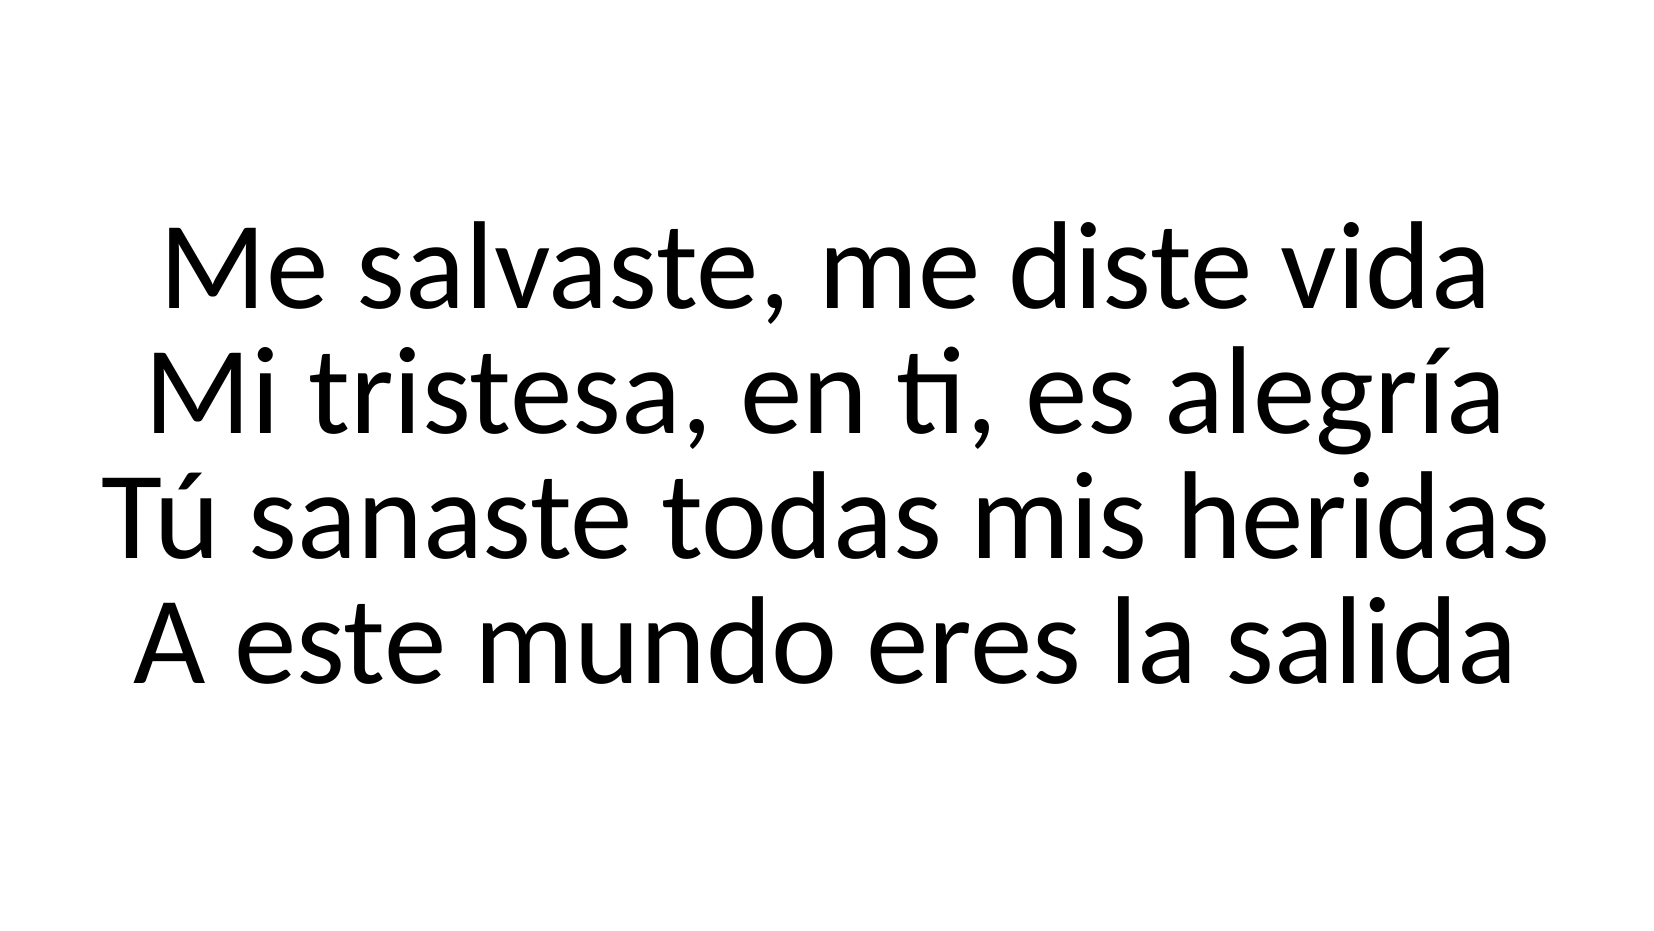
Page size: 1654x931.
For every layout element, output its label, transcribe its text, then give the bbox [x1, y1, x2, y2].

title Me salvaste, me diste vida Mi tristesa, en ti, es alegría Tú sanaste todas mis heridas A este mundo eres la salida [0, 0, 1654, 931]
